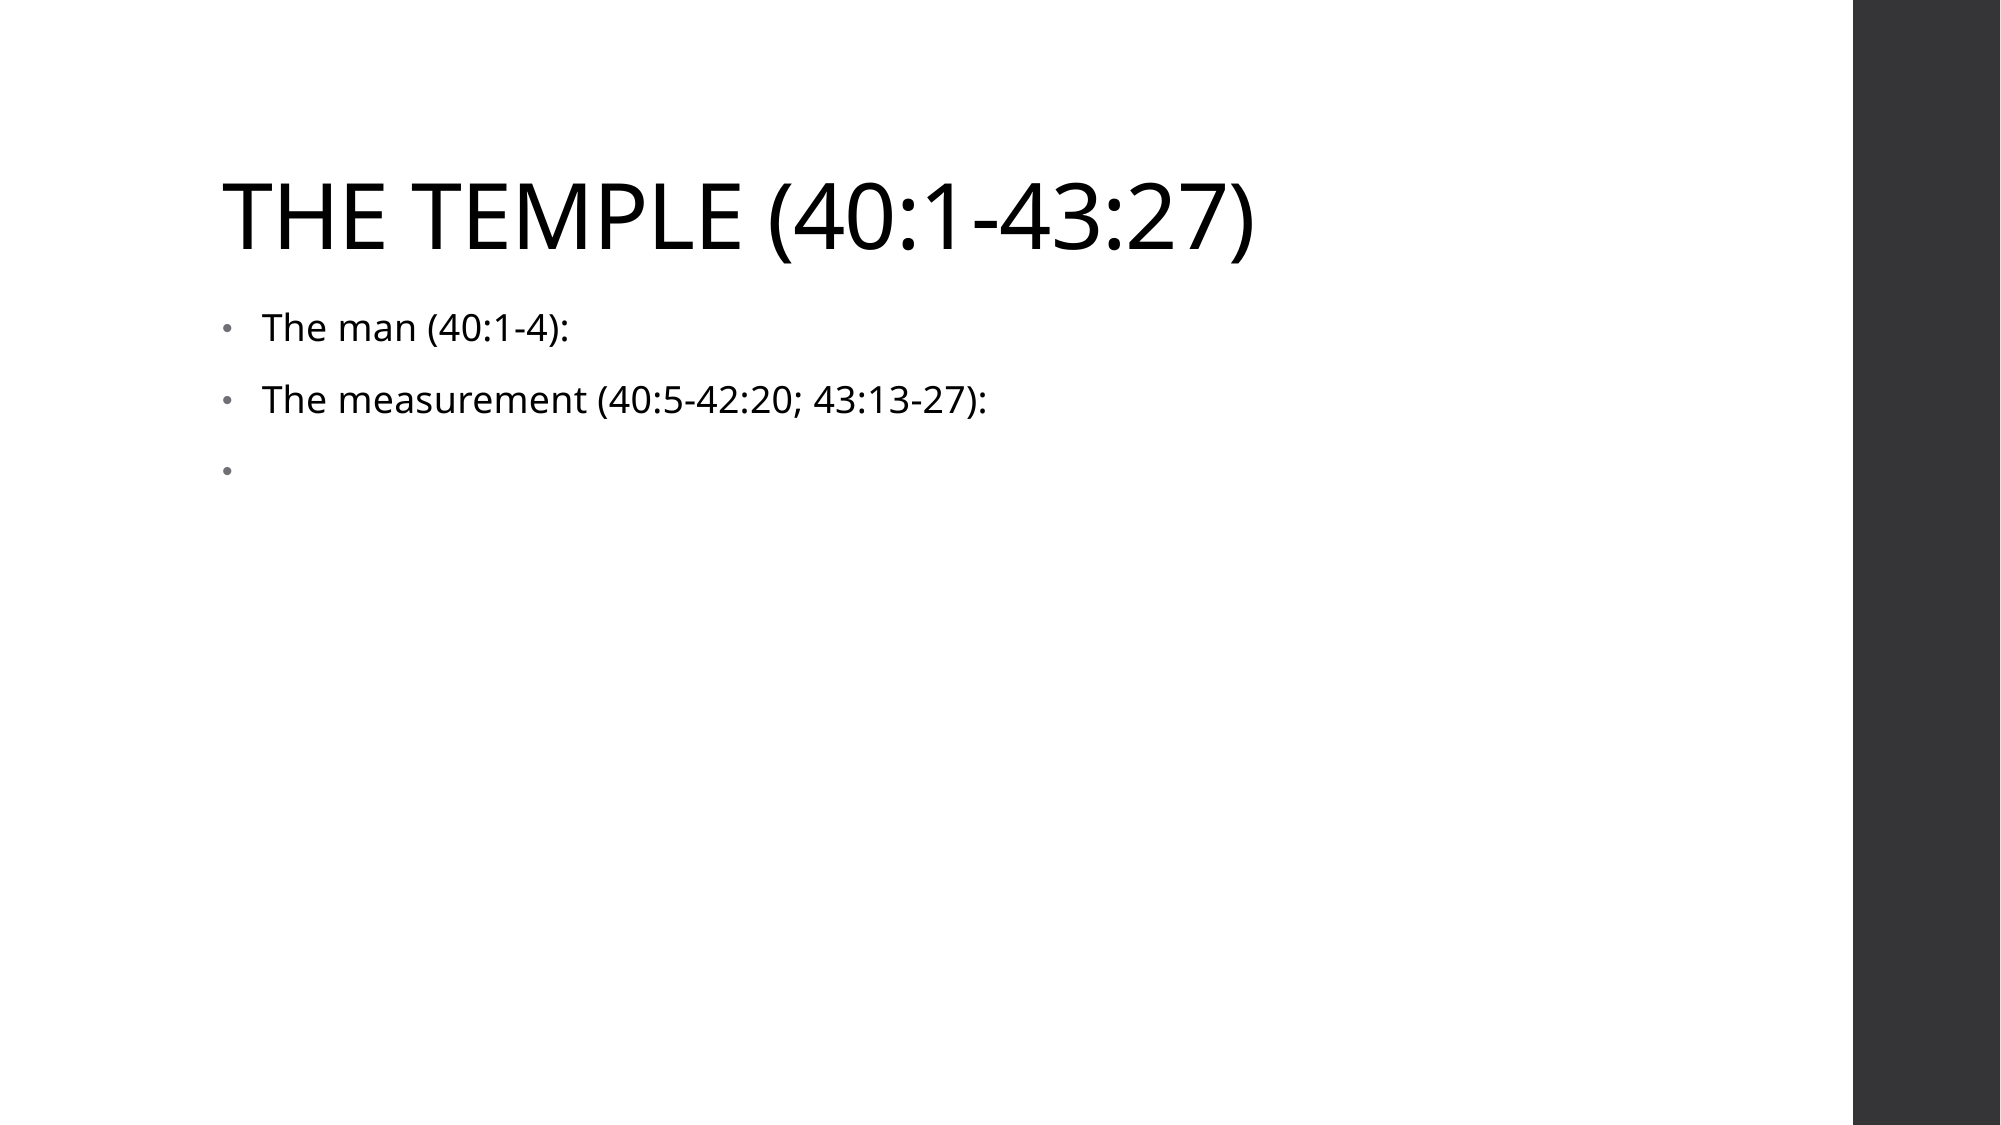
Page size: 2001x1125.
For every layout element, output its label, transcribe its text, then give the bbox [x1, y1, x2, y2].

list The man (40:1-4): The measurement (40:5-42:20; 43:13-27): [206, 299, 1617, 1014]
title THE TEMPLE (40:1-43:27) [206, 60, 1797, 278]
